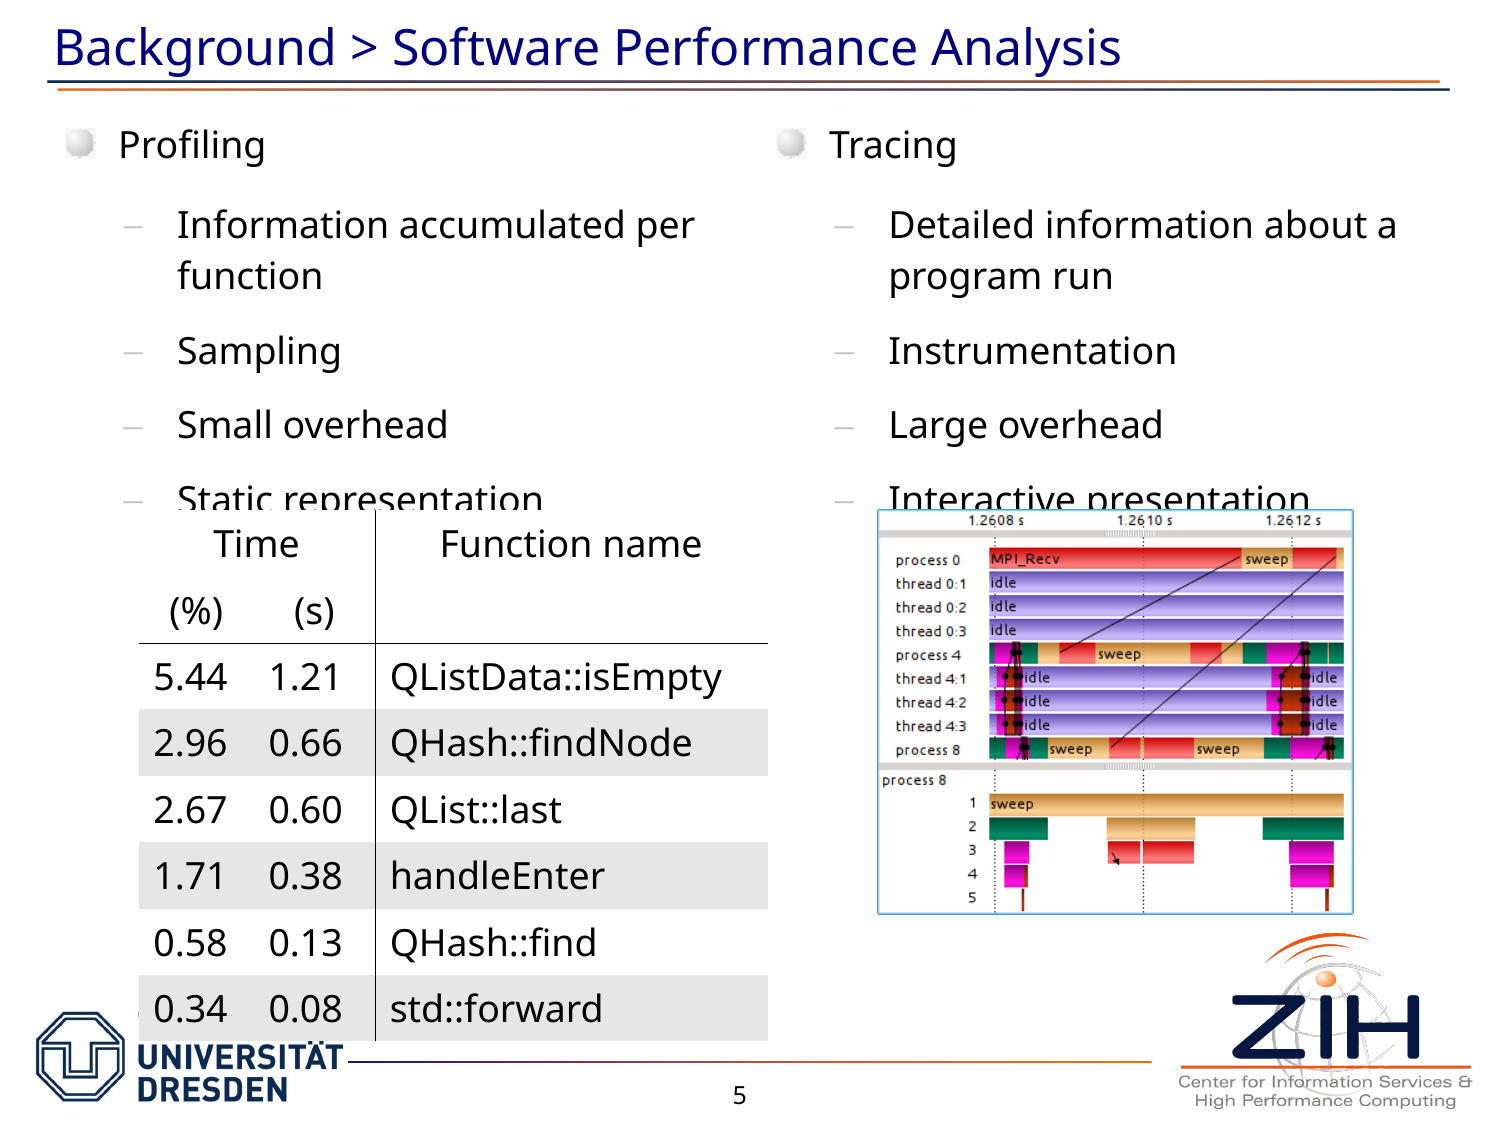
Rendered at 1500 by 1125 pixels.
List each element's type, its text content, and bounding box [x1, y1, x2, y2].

table_cell (%) [139, 576, 254, 643]
table_cell (s) [254, 576, 375, 643]
table_cell QHash::findNode [376, 709, 768, 776]
table_cell 1.71 [139, 842, 254, 909]
table_cell 0.58 [139, 909, 254, 975]
picture [877, 509, 1354, 916]
picture [35, 1011, 343, 1102]
table_cell 0.08 [254, 975, 375, 1041]
table_cell 0.60 [254, 776, 375, 842]
table_cell 2.67 [139, 776, 254, 842]
table_cell 1.21 [254, 644, 375, 709]
table_cell handleEnter [376, 842, 768, 909]
table_header Time [139, 510, 375, 576]
table_cell QHash::find [376, 909, 768, 975]
table_cell 5.44 [139, 644, 254, 709]
table_cell 0.13 [254, 909, 375, 975]
table_cell 0.38 [254, 842, 375, 909]
title Background > Software Performance Analysis [53, 12, 1453, 81]
picture [47, 80, 1450, 91]
table_header Function name [376, 510, 768, 643]
table_cell 0.66 [254, 709, 375, 776]
table_cell 0.34 [139, 975, 254, 1041]
picture [1178, 933, 1473, 1110]
table_cell 2.96 [139, 709, 254, 776]
table_cell QList::last [376, 776, 768, 842]
list Tracing Detailed information about a program run Instrumentation Large overhead Interactive presentation [740, 118, 1418, 483]
table_cell std::forward [376, 975, 768, 1041]
table_cell QListData::isEmpty [376, 644, 768, 709]
list Profiling Information accumulated per function Sampling Small overhead Static representation [29, 118, 707, 771]
